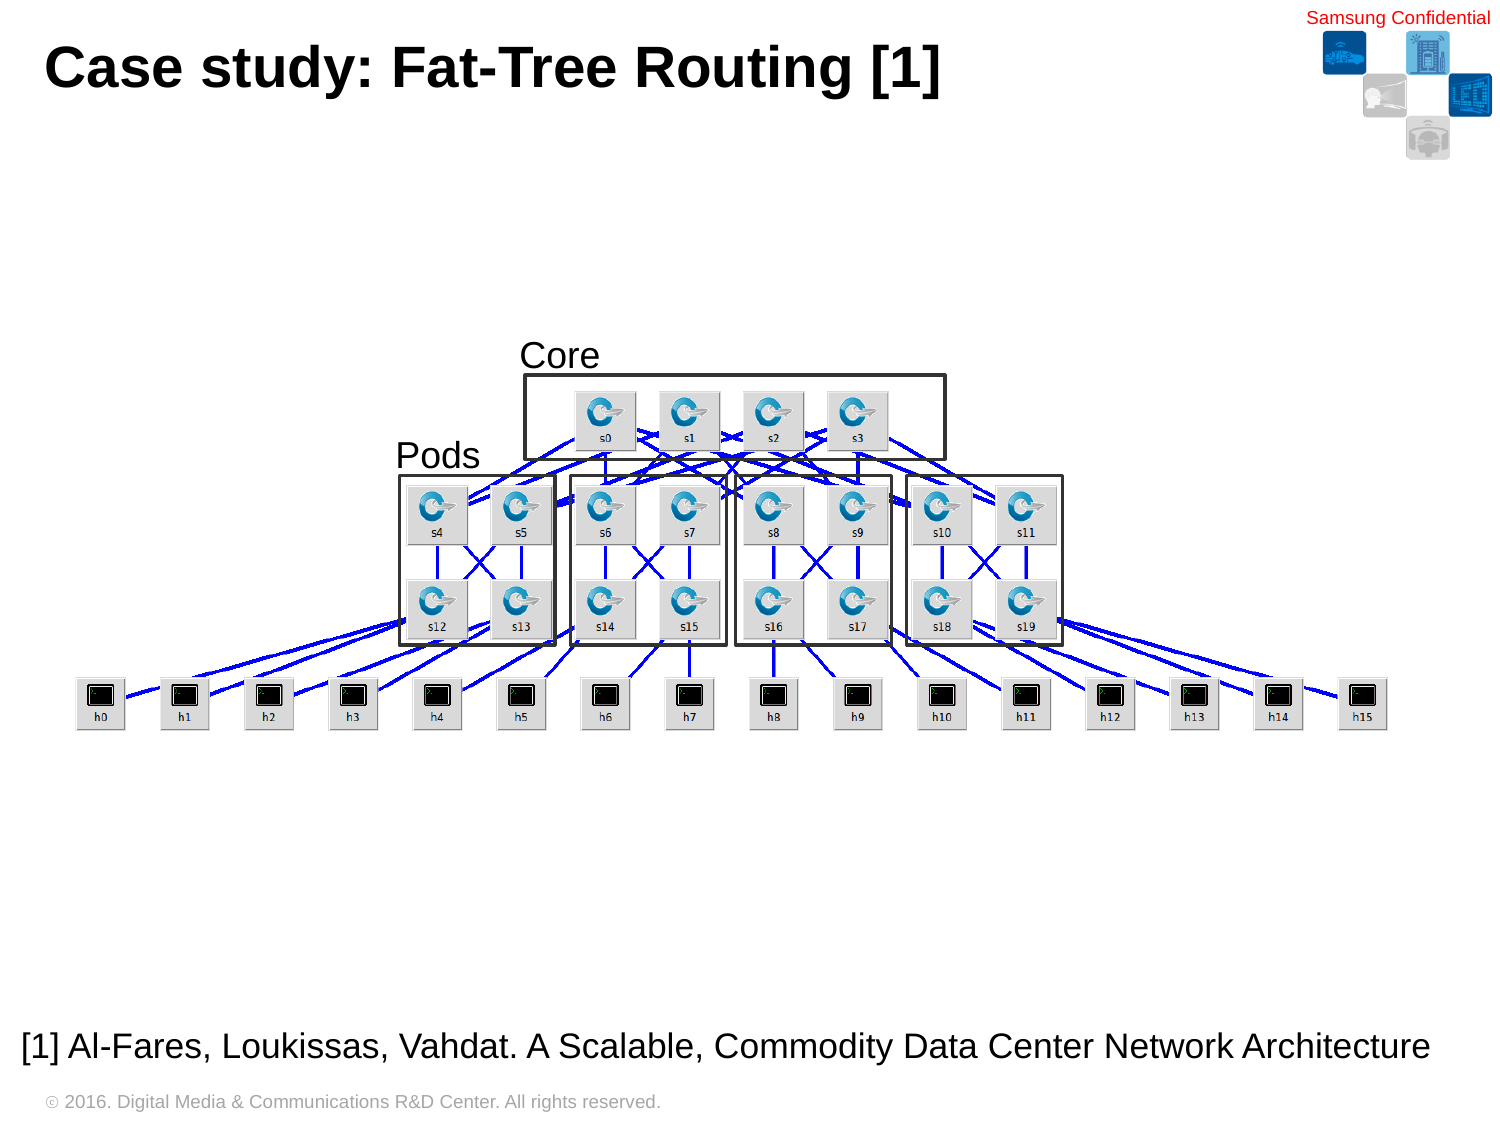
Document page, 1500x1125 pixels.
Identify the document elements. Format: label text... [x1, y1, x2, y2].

picture [60, 376, 1396, 737]
text_box Pods [380, 427, 496, 485]
text_box Core [504, 326, 616, 384]
picture [527, 377, 943, 458]
picture [1321, 30, 1493, 160]
title Case study: Fat-Tree Routing [1] [29, 20, 1380, 108]
text_box [1] Al-Fares, Loukissas, Vahdat. A Scalable, Commodity Data Center Network Architecture [6, 1018, 1435, 1073]
